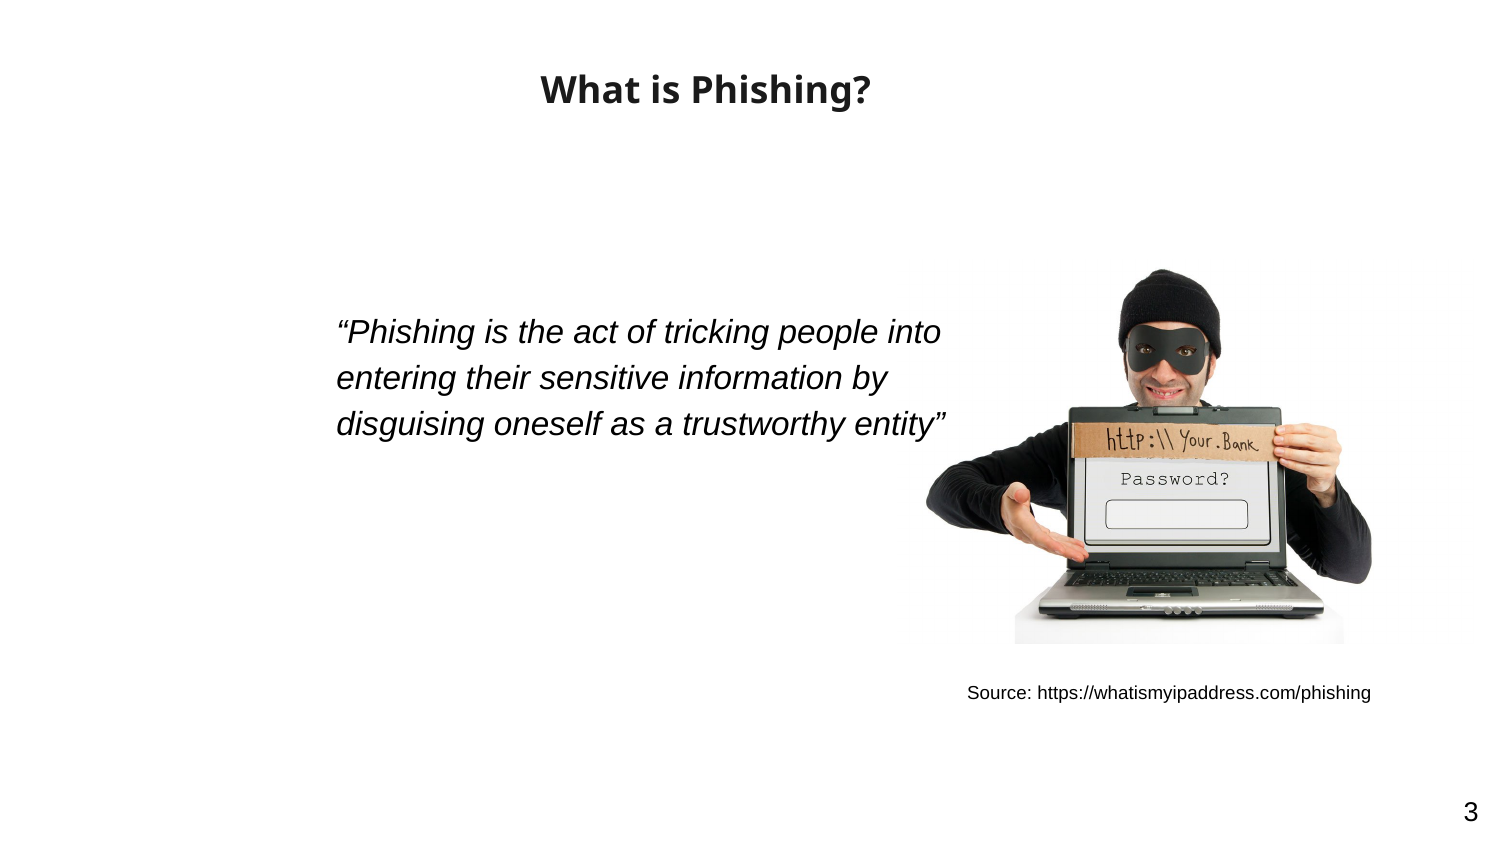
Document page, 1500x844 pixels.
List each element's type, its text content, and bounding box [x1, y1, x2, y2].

text_box Source: https://whatismyipaddress.com/phishing [885, 673, 1453, 716]
slide_number <number> [1403, 779, 1494, 844]
text_box “Phishing is the act of tricking people into entering their sensitive information by disguising oneself as a trustworthy entity” [321, 296, 969, 440]
text_box What is Phishing? [401, 58, 969, 118]
picture [897, 259, 1474, 644]
